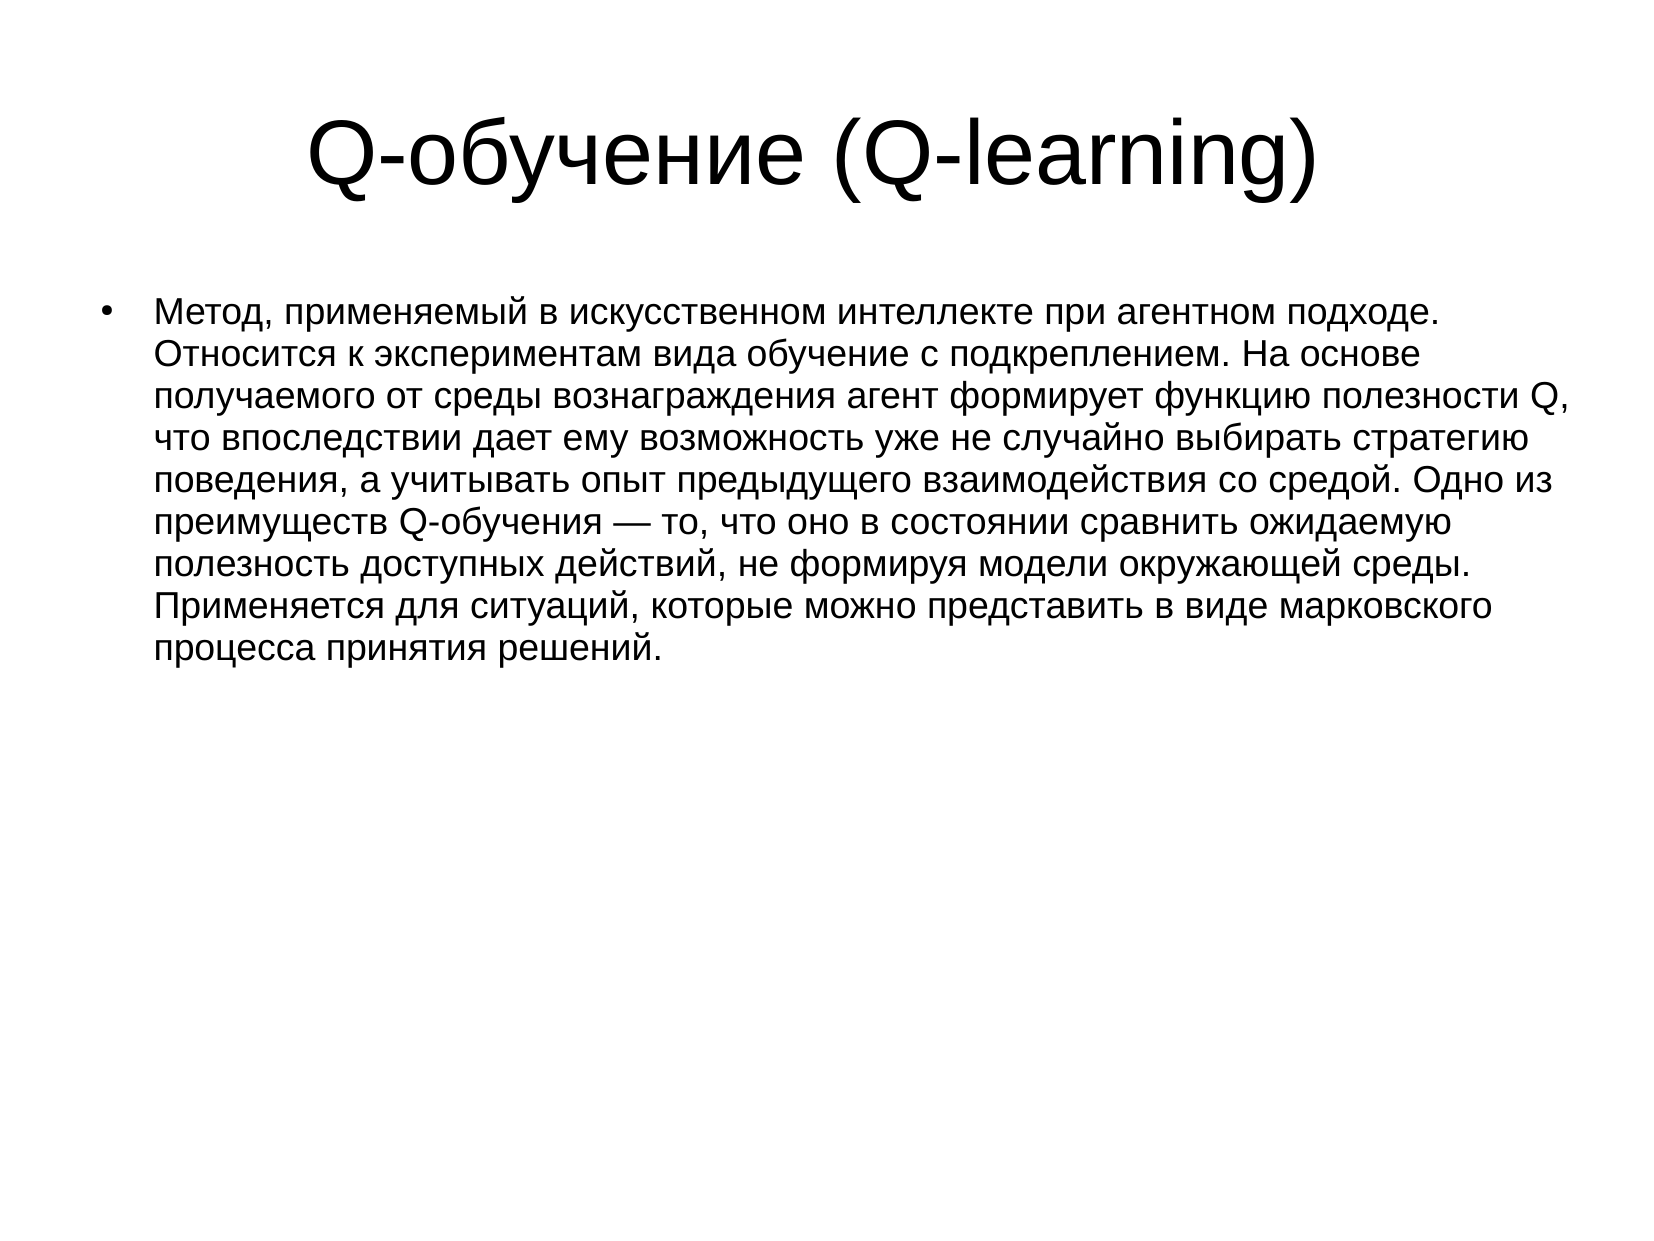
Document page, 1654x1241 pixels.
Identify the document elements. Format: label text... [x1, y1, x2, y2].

title Q-обучение (Q-learning) [82, 49, 1571, 257]
list Метод, применяемый в искусственном интеллекте при агентном подходе. Относится к экспериментам вида oбучение с подкреплением. На основе получаемого от среды вознаграждения агент формирует функцию полезности Q, что впоследствии дает ему возможность уже не случайно выбирать стратегию поведения, а учитывать опыт предыдущего взаимодействия со средой. Одно из преимуществ Q-обучения — то, что оно в состоянии сравнить ожидаемую полезность доступных действий, не формируя модели окружающей среды. Применяется для ситуаций, которые можно представить в виде марковского процесса принятия решений. [82, 290, 1571, 1109]
